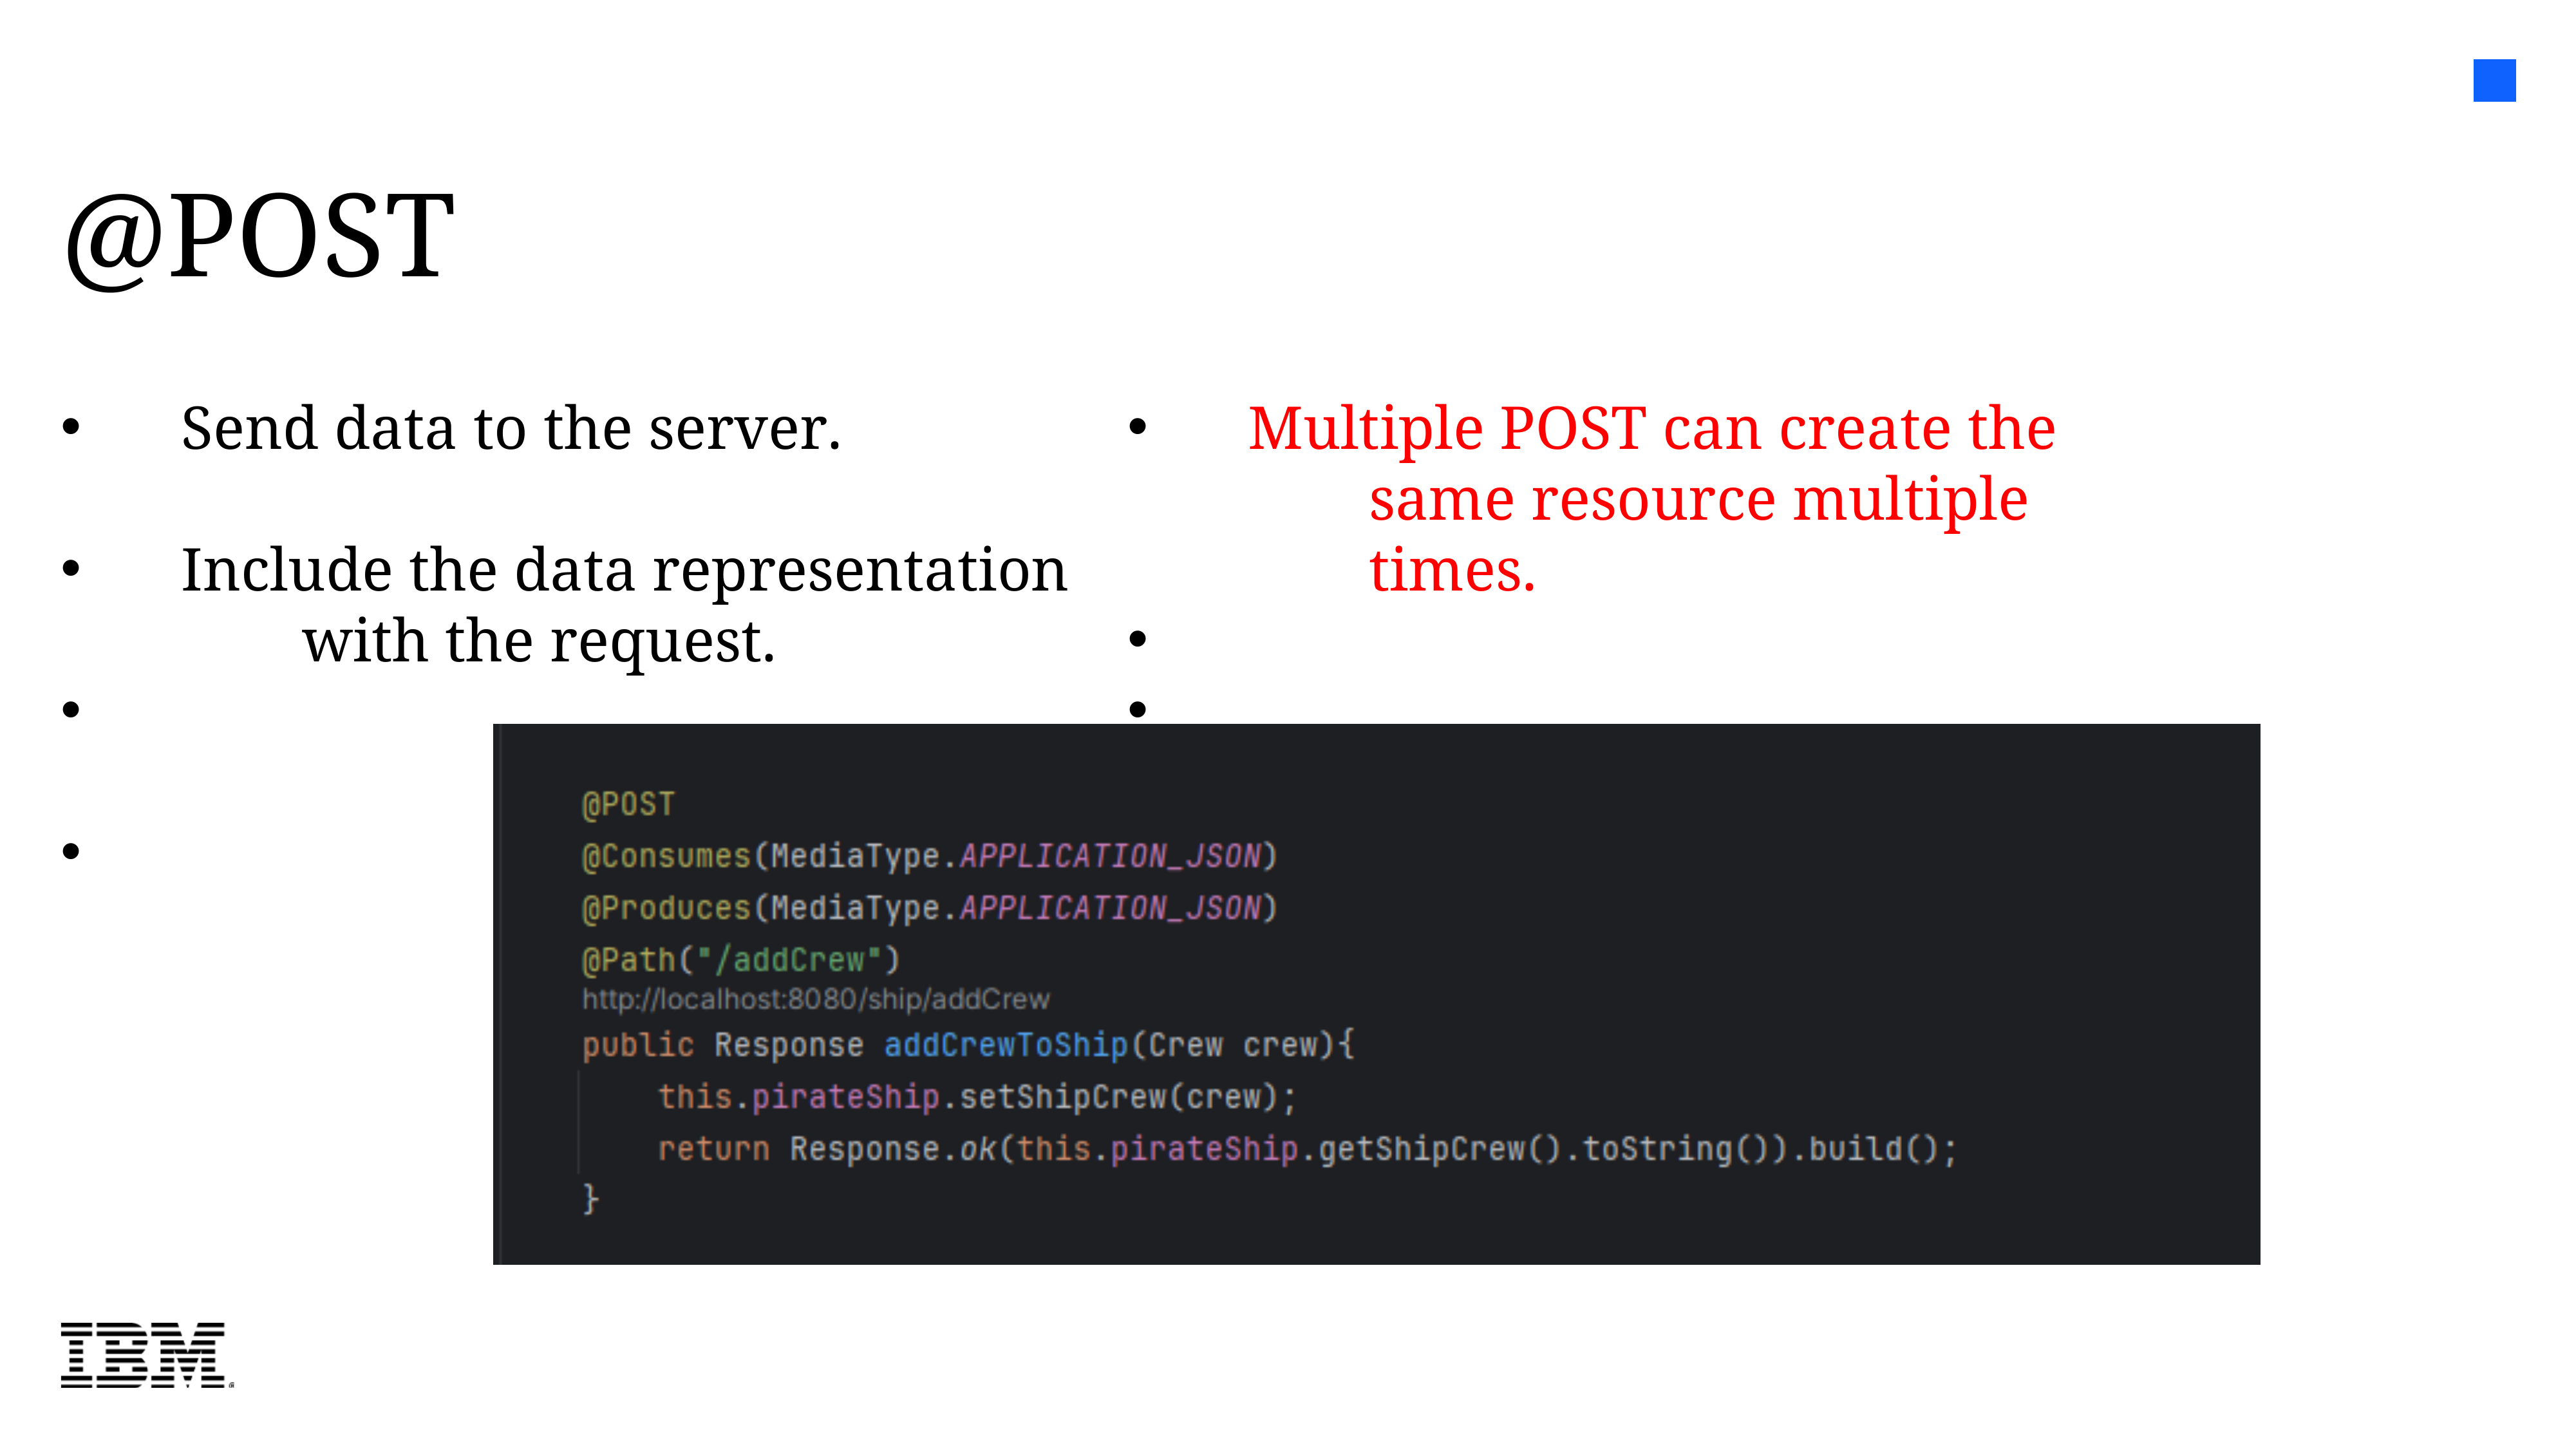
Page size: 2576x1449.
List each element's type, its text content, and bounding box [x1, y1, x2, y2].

text_box Multiple POST can create the same resource multiple times. [1127, 390, 2194, 724]
text_box Send data to the server. Include the data representation with the request. [61, 390, 1127, 1182]
text_box [2475, 60, 2515, 100]
title @POST [61, 161, 1128, 338]
picture [493, 724, 2261, 1265]
